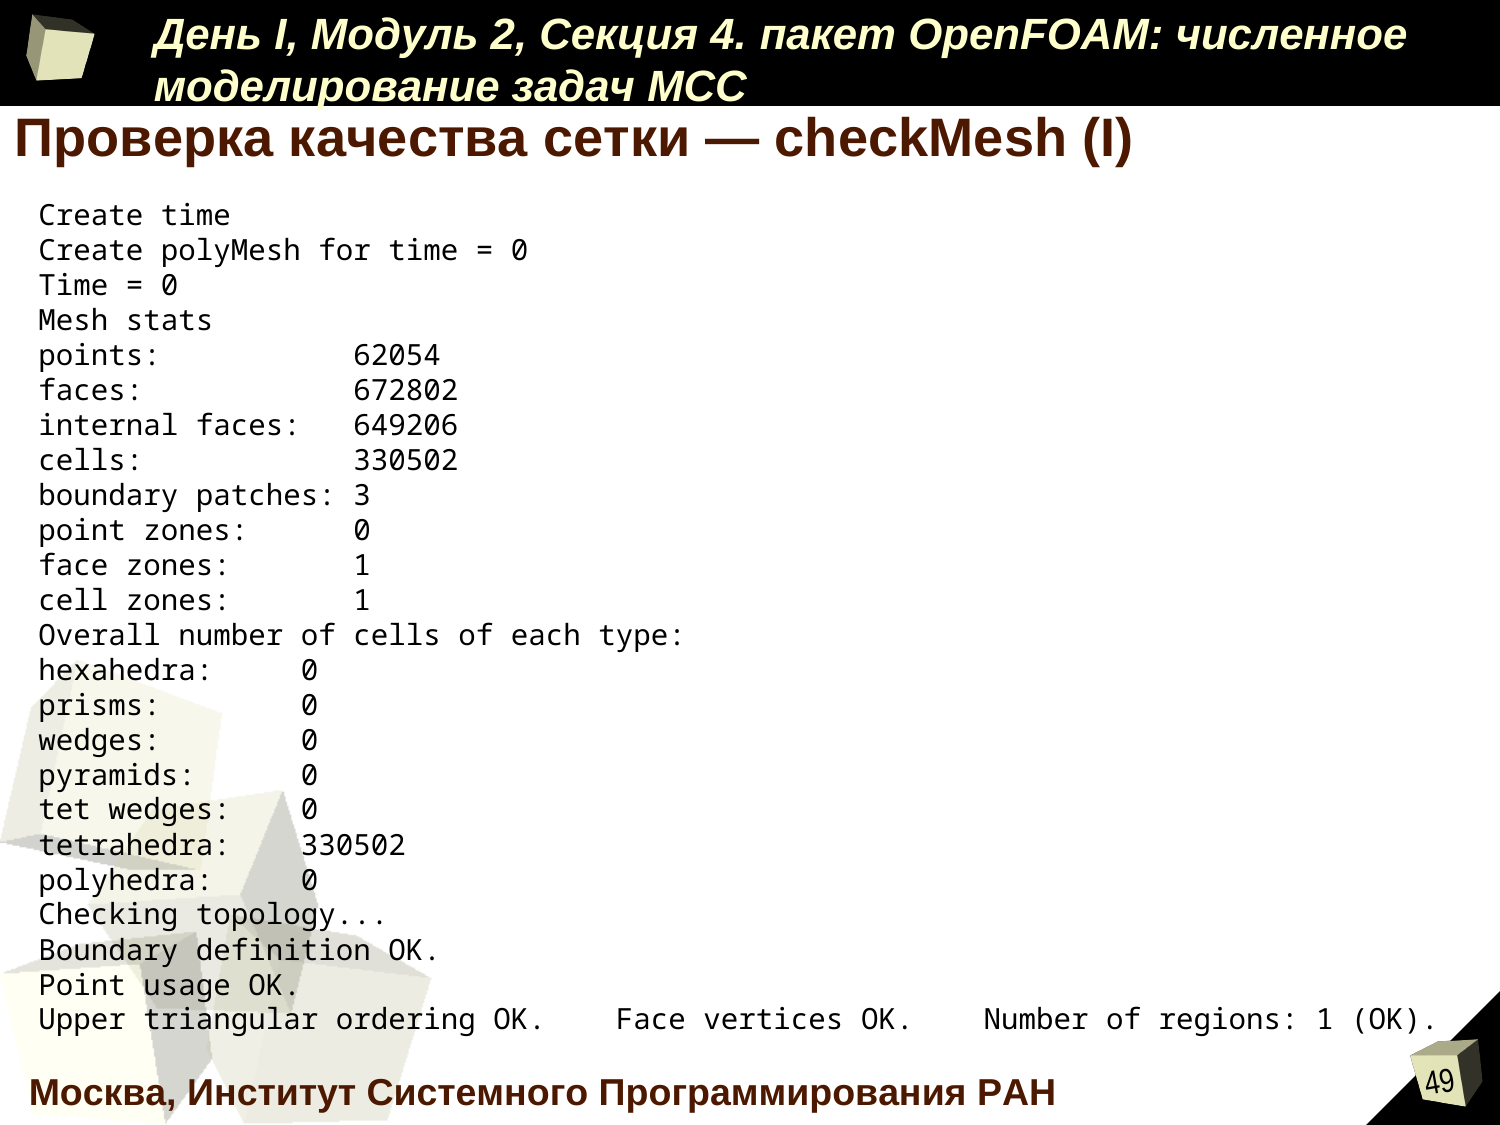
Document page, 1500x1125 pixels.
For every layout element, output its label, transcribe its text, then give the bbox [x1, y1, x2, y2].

picture [423, 1088, 433, 1102]
text_box Проверка качества сетки — checkMesh (I) [0, 94, 1500, 175]
text_box Create time Create polyMesh for time = 0 Time = 0 Mesh stats points: 62054 faces: 672802 internal faces: 649206 cells: 330502 boundary patches: 3 point zones: 0 face zones: 1 cell zones: 1 Overall number of cells of each type: hexahedra: 0 prisms: 0 wedges: 0 pyramids: 0 tet wedges: 0 tetrahedra: 330502 polyhedra: 0 Checking topology... Boundary definition OK. Point usage OK. Upper triangular ordering OK. Face vertices OK. Number of regions: 1 (OK). [23, 188, 1459, 1044]
picture [0, 659, 433, 1125]
